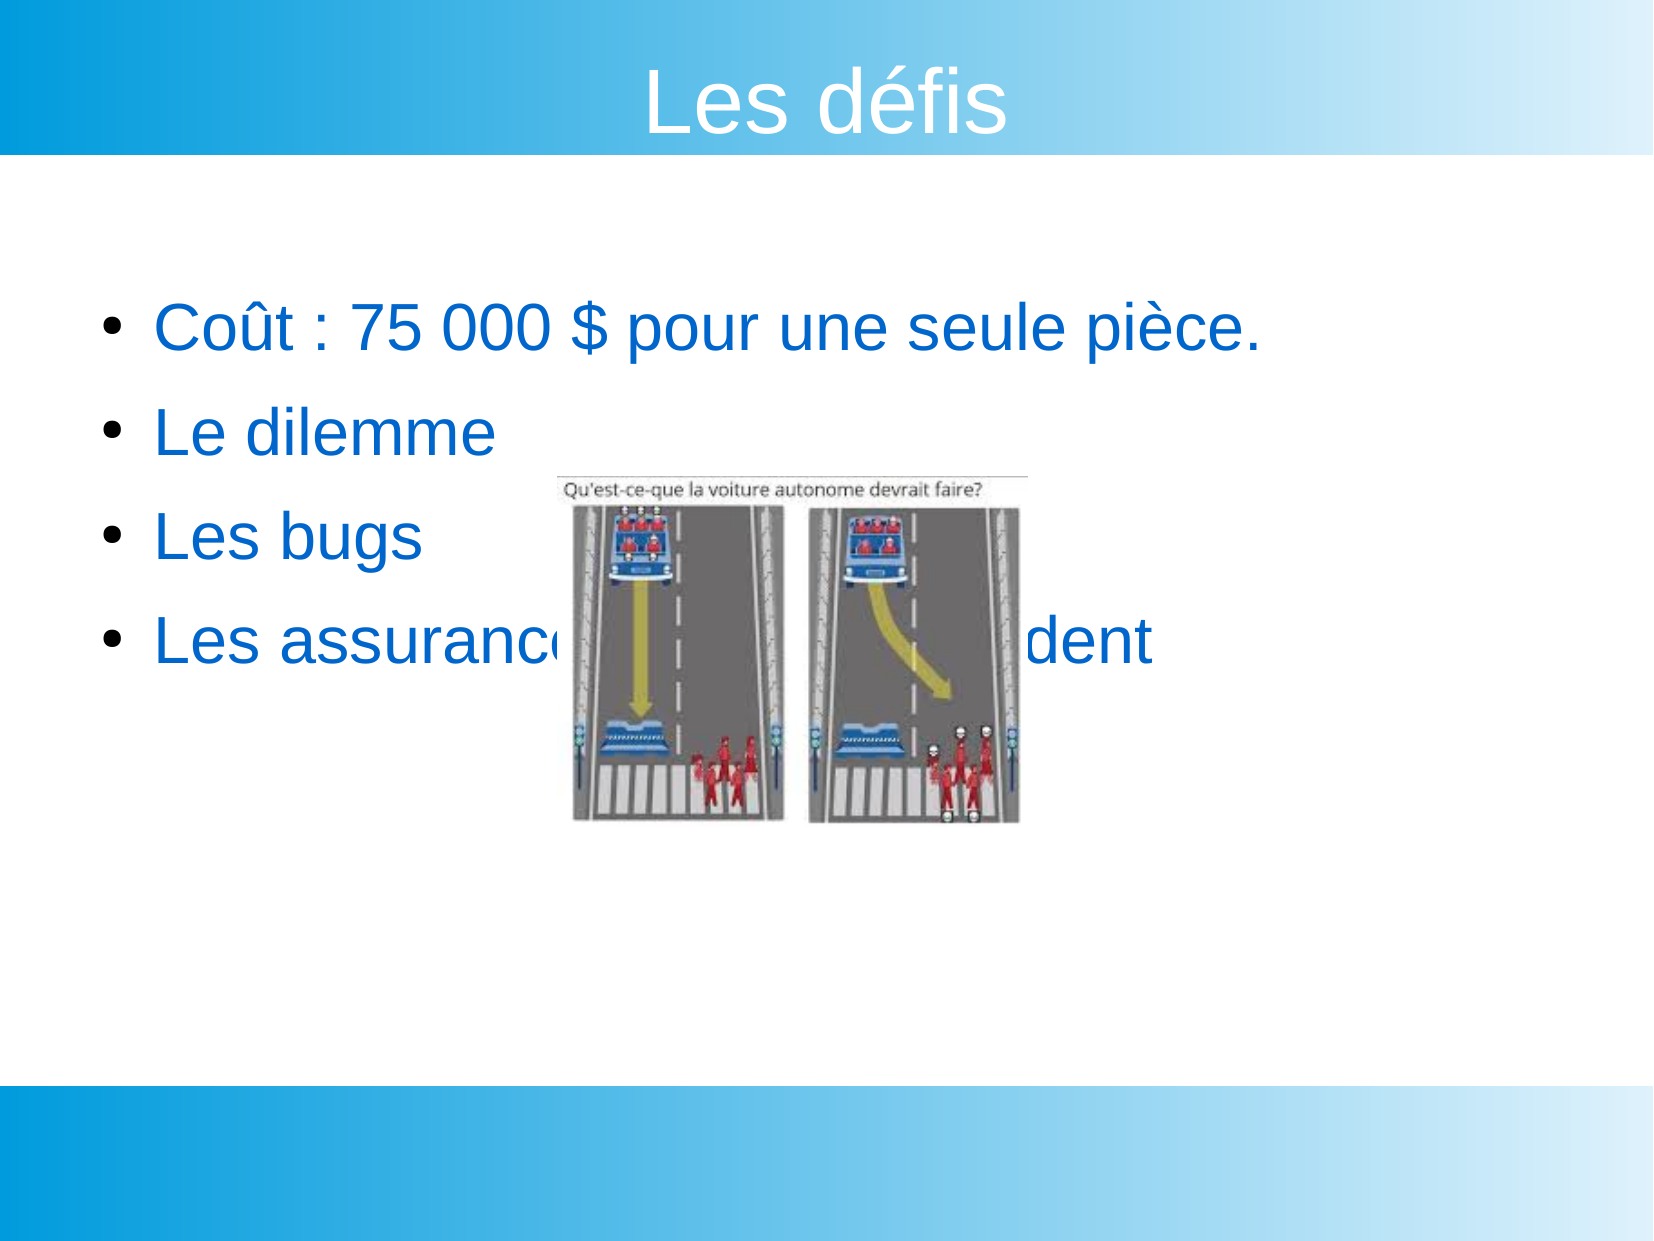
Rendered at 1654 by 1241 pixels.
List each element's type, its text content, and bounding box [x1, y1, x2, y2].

picture [557, 476, 1028, 827]
title Les défis [82, 49, 1571, 155]
list Coût : 75 000 $ pour une seule pièce. Le dilemme Les bugs Les assurances en cas d’accident [82, 290, 1571, 1010]
